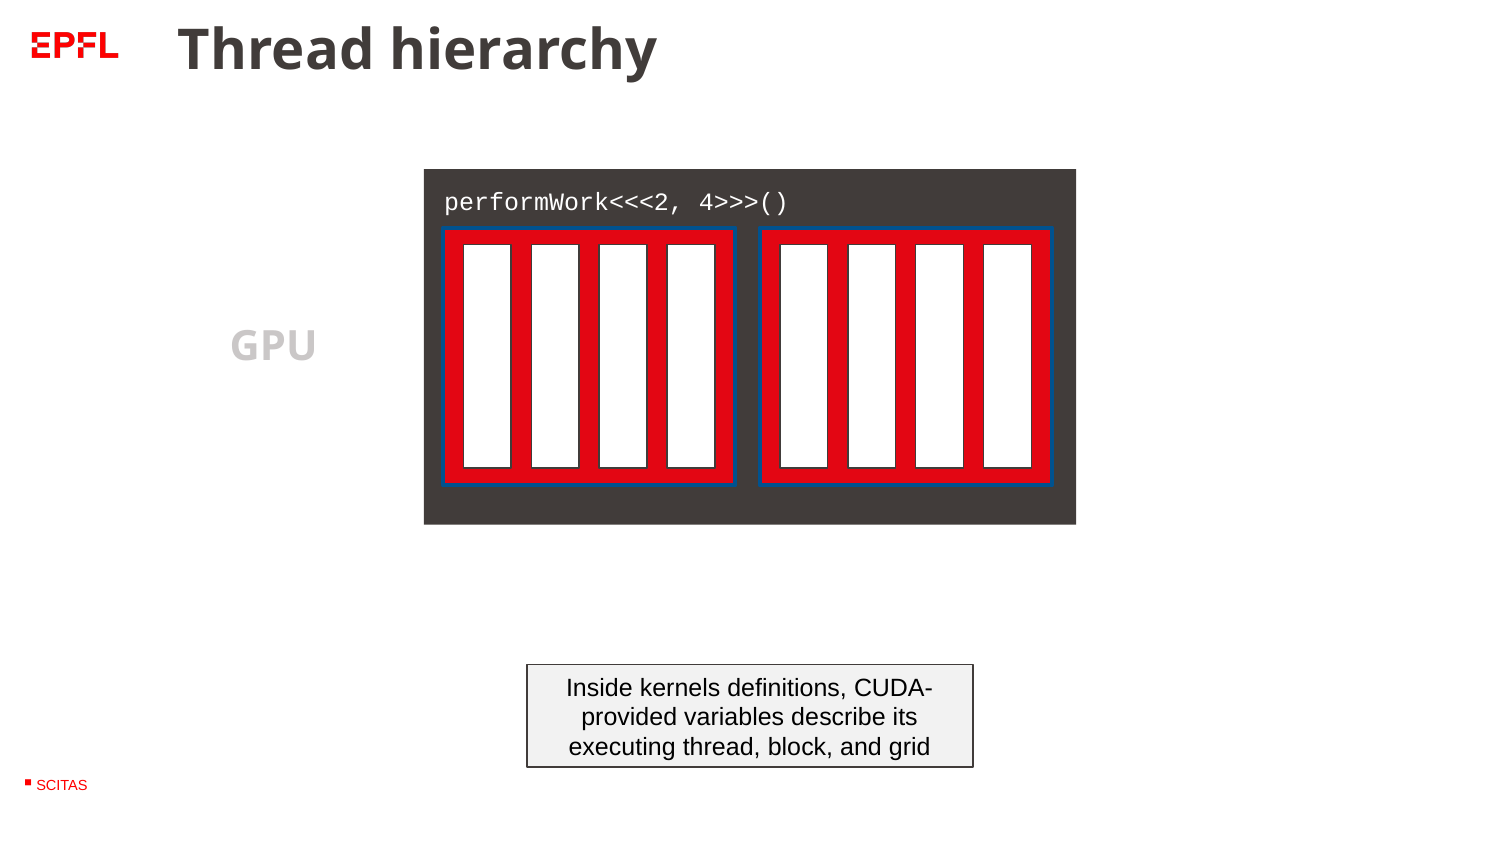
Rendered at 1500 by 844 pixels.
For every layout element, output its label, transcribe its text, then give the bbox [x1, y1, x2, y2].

title Thread hierarchy [148, 21, 1424, 198]
text_box [423, 198, 1077, 525]
text_box Inside kernels definitions, CUDA-provided variables describe its executing thread, block, and grid [526, 664, 973, 768]
text_box performWork<<<2, 4>>>() [431, 198, 815, 223]
picture [21, 21, 129, 69]
text_box GPU [217, 317, 339, 376]
